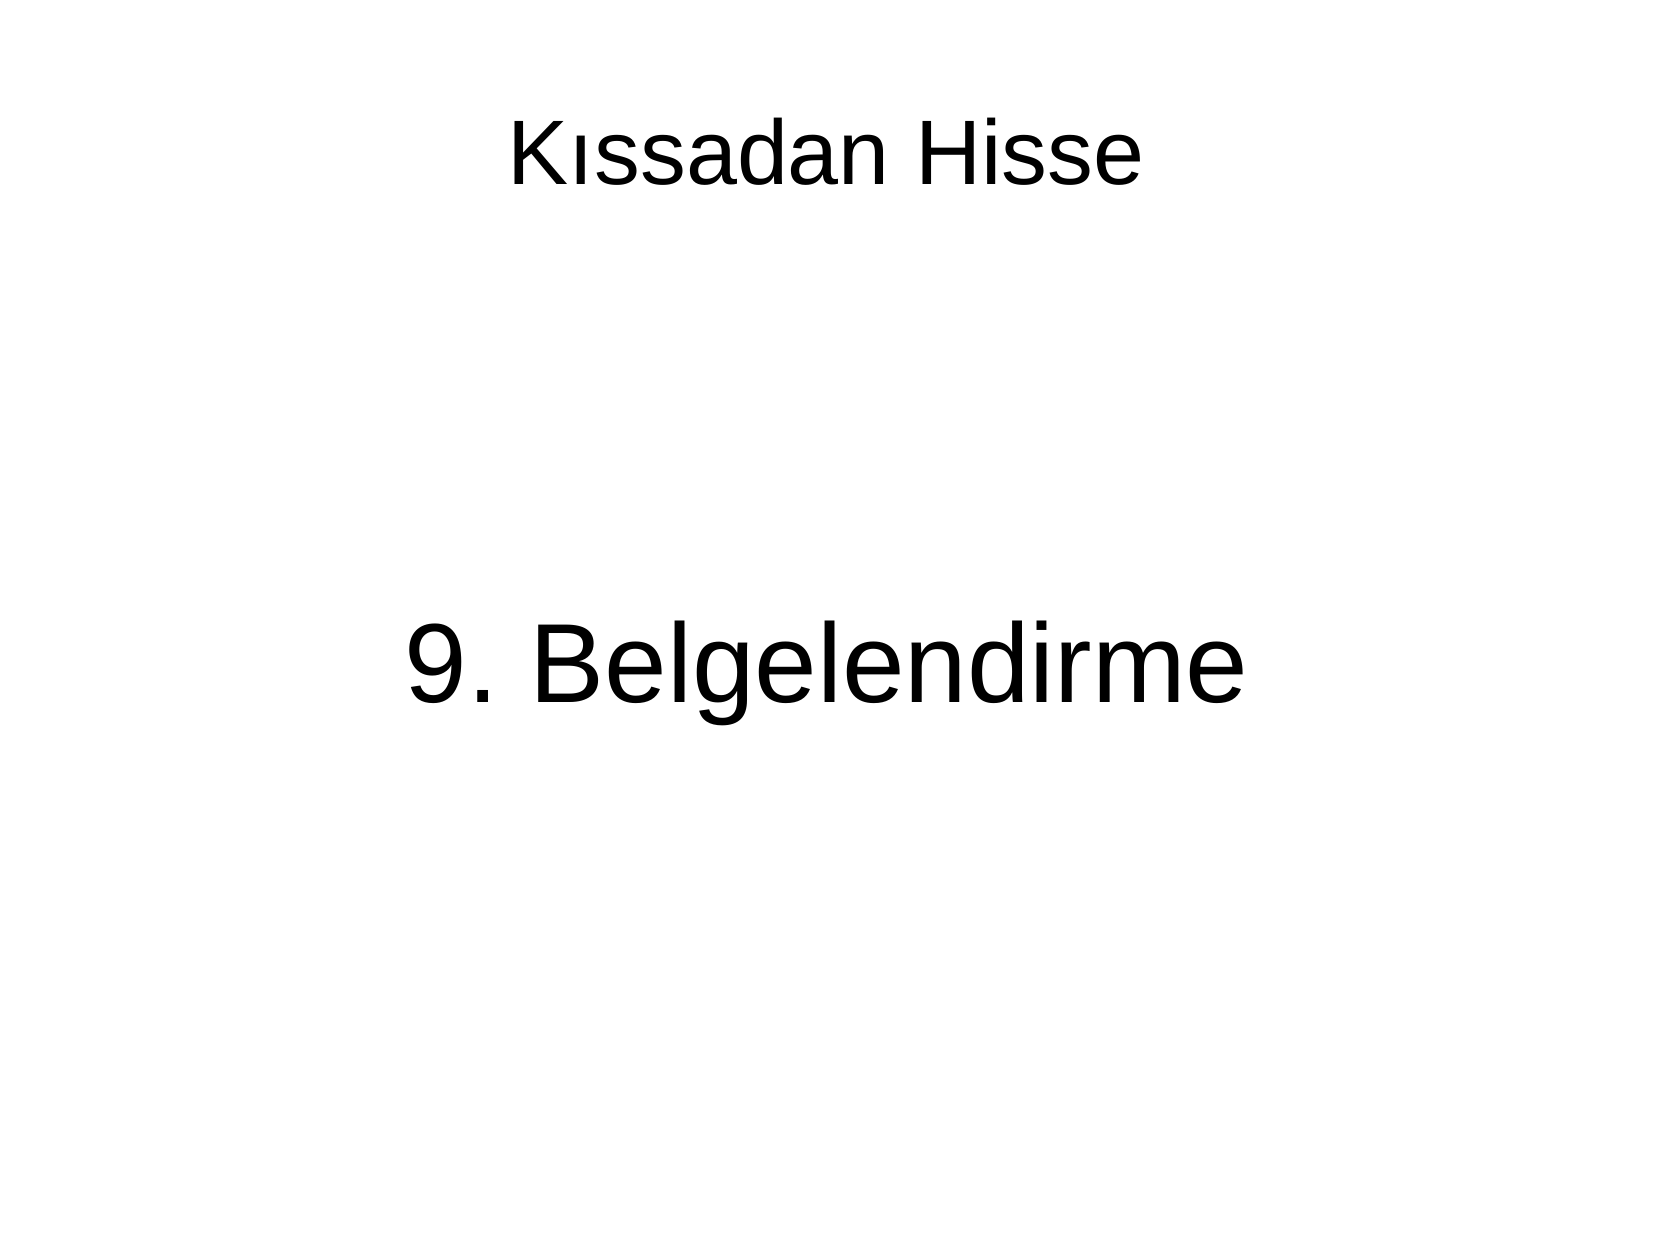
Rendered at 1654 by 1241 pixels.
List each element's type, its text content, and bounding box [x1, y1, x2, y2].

list 9. Belgelendirme [82, 290, 1571, 1109]
title Kıssadan Hisse [82, 49, 1571, 257]
